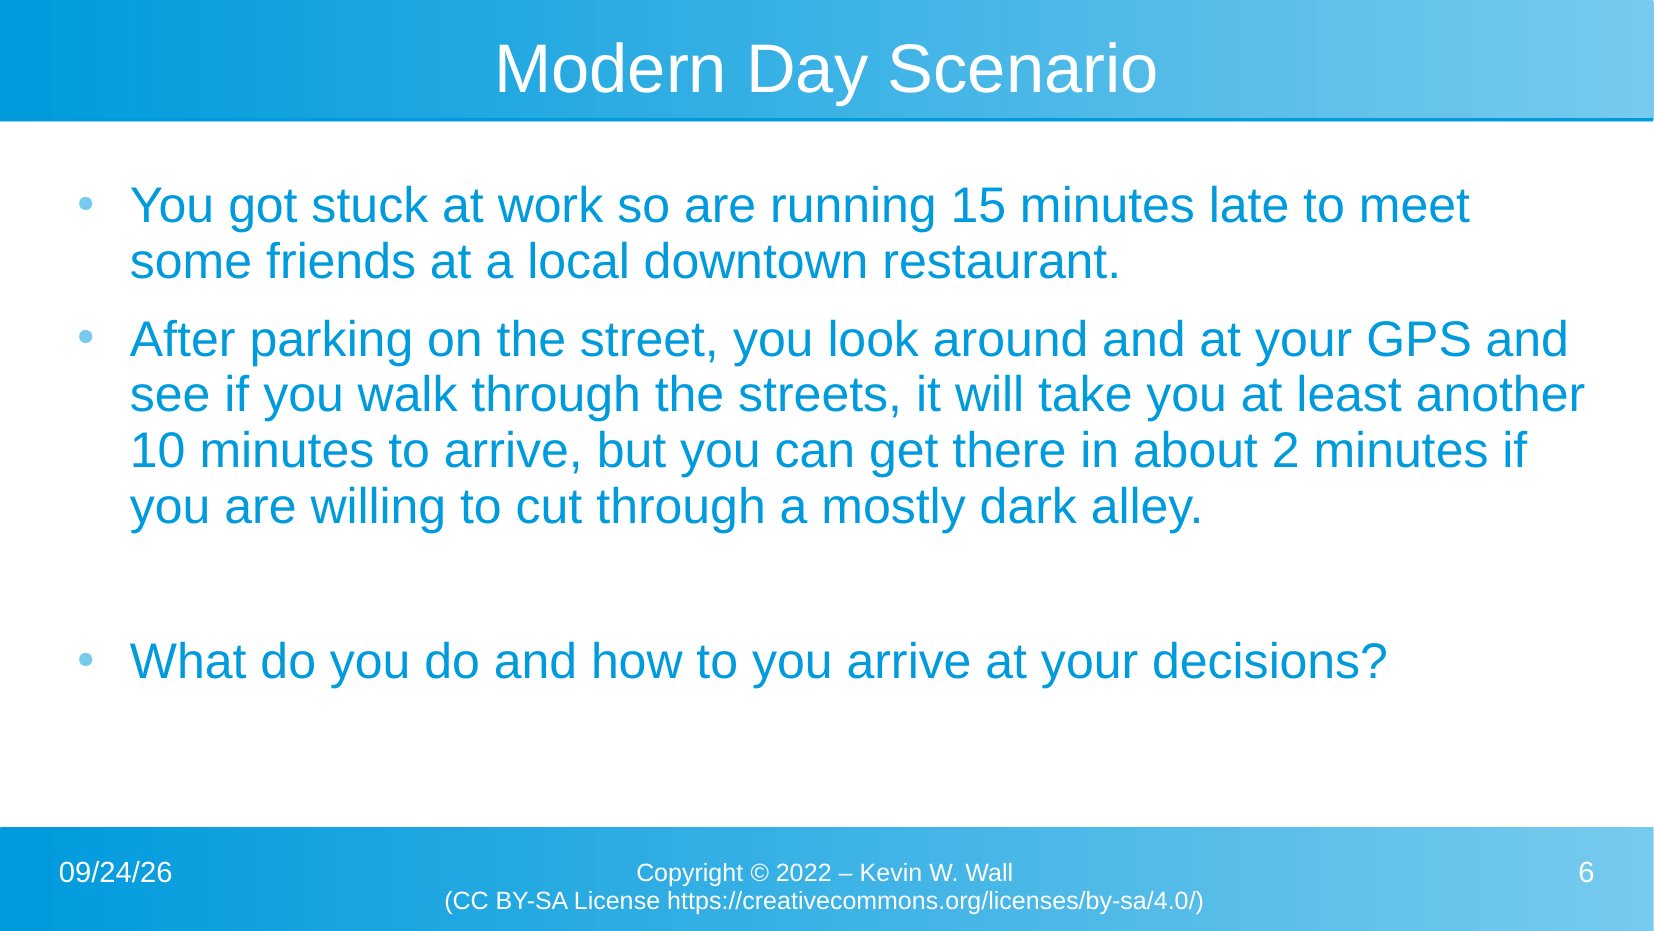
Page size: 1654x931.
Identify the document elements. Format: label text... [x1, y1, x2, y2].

title Modern Day Scenario [59, 29, 1595, 108]
list You got stuck at work so are running 15 minutes late to meet some friends at a local downtown restaurant. After parking on the street, you look around and at your GPS and see if you walk through the streets, it will take you at least another 10 minutes to arrive, but you can get there in about 2 minutes if you are willing to cut through a mostly dark alley. What do you do and how to you arrive at your decisions? [59, 177, 1595, 768]
